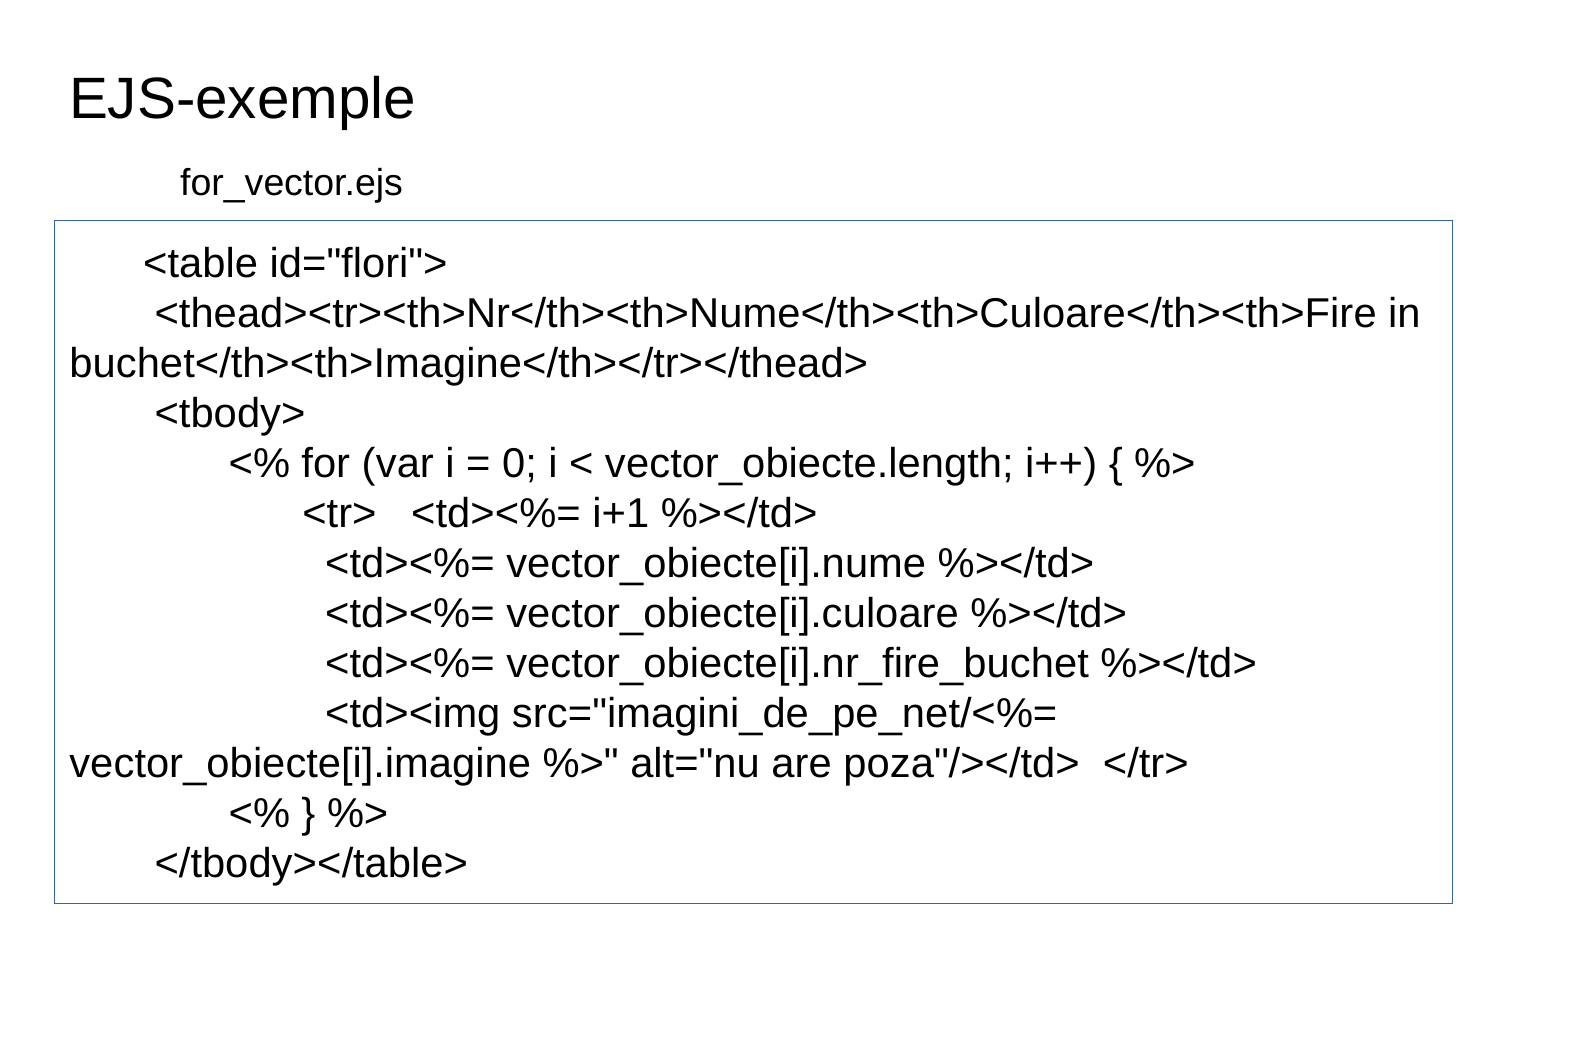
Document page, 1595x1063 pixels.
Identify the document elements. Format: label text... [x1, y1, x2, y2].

list <table id="flori"> <thead><tr><th>Nr</th><th>Nume</th><th>Culoare</th><th>Fire in buchet</th><th>Imagine</th></tr></thead> <tbody> <% for (var i = 0; i < vector_obiecte.length; i++) { %> <tr> <td><%= i+1 %></td> <td><%= vector_obiecte[i].nume %></td> <td><%= vector_obiecte[i].culoare %></td> <td><%= vector_obiecte[i].nr_fire_buchet %></td> <td><img src="imagini_de_pe_net/<%= vector_obiecte[i].imagine %>" alt="nu are poza"/></td> </tr> <% } %> </tbody></table> [54, 220, 1453, 904]
text_box for_vector.ejs [165, 153, 418, 211]
title EJS-exemple [54, 44, 1541, 163]
